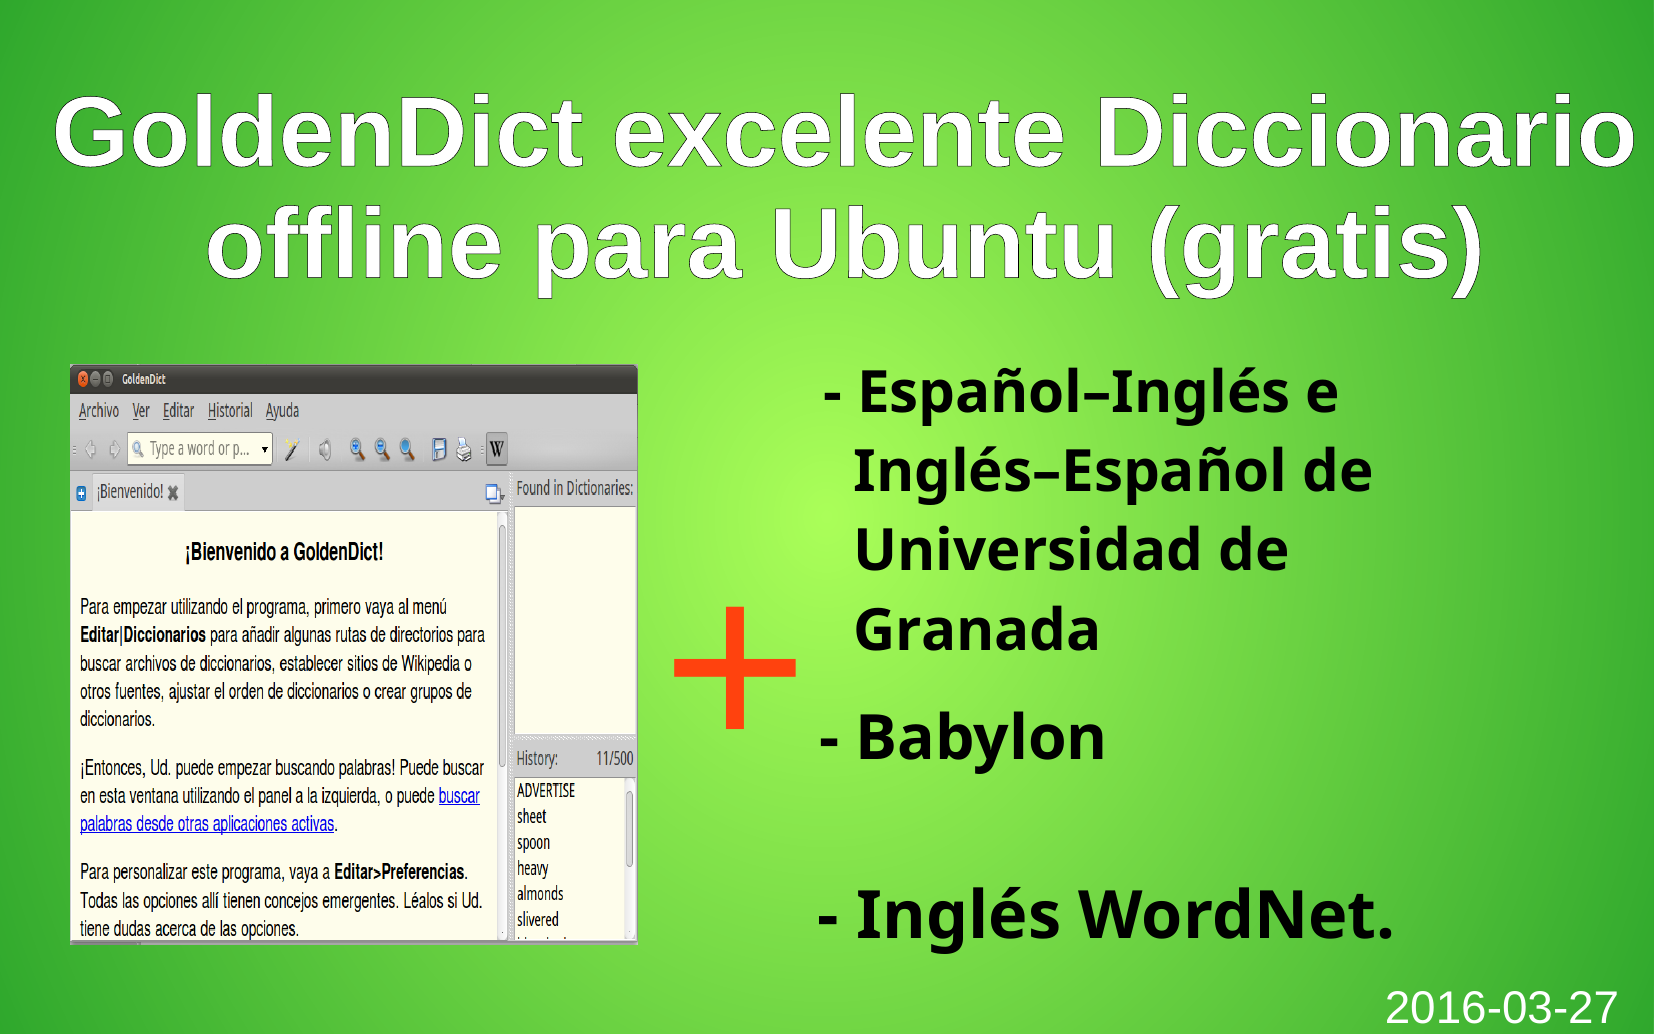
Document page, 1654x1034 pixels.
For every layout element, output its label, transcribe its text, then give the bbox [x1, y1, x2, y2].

text_box - Inglés WordNet. [803, 859, 1595, 985]
text_box - Babylon [804, 685, 1594, 859]
text_box + [647, 517, 808, 812]
text_box GoldenDict excelente Diccionario offline para Ubuntu (gratis) [36, 68, 1654, 308]
text_box 2016-03-27 [1370, 974, 1635, 1034]
picture [70, 364, 638, 945]
text_box - Español–Inglés e Inglés–Español de Universidad de Granada [808, 342, 1450, 685]
